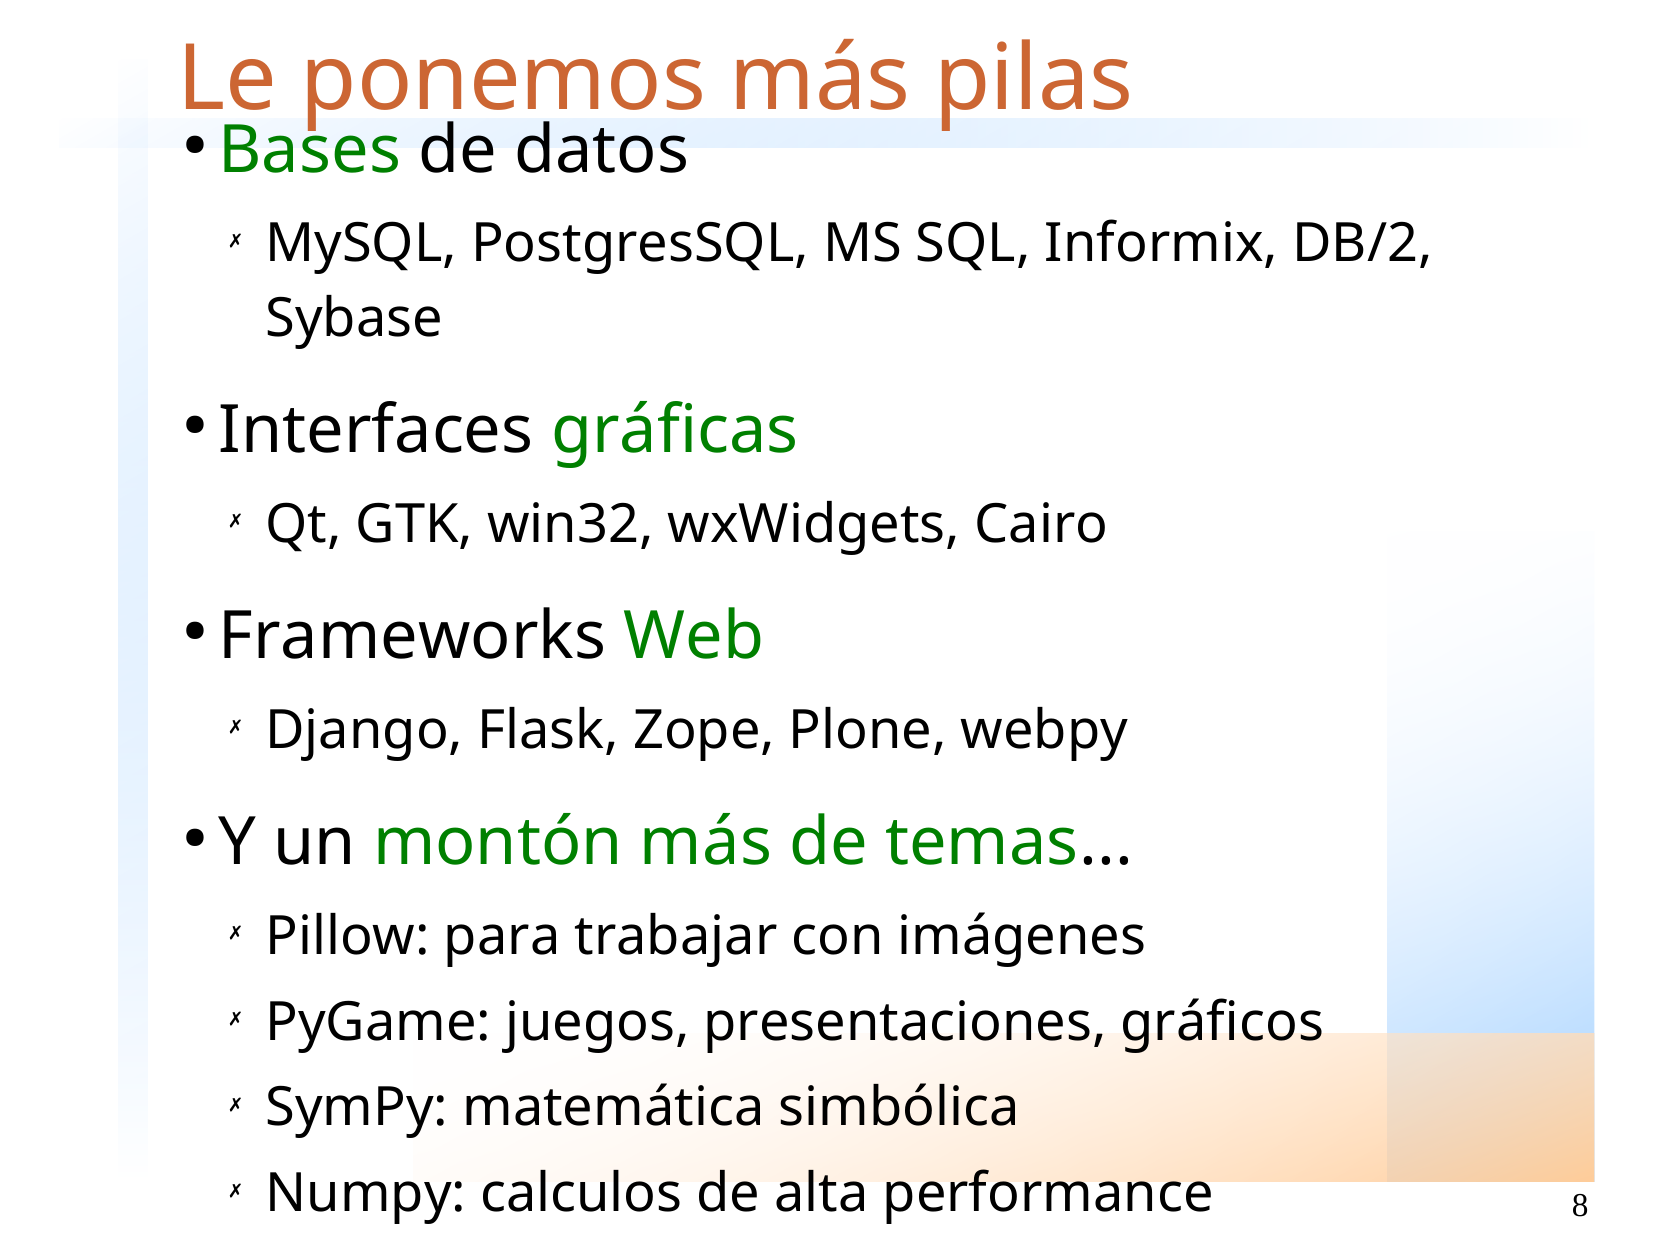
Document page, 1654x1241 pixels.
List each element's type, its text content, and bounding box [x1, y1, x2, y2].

title Le ponemos más pilas [177, 0, 1595, 111]
subtitle Bases de datos MySQL, PostgresSQL, MS SQL, Informix, DB/2, Sybase Interfaces gráficas Qt, GTK, win32, wxWidgets, Cairo Frameworks Web Django, Flask, Zope, Plone, webpy Y un montón más de temas... Pillow: para trabajar con imágenes PyGame: juegos, presentaciones, gráficos SymPy: matemática simbólica Numpy: calculos de alta performance [147, 111, 1595, 1218]
